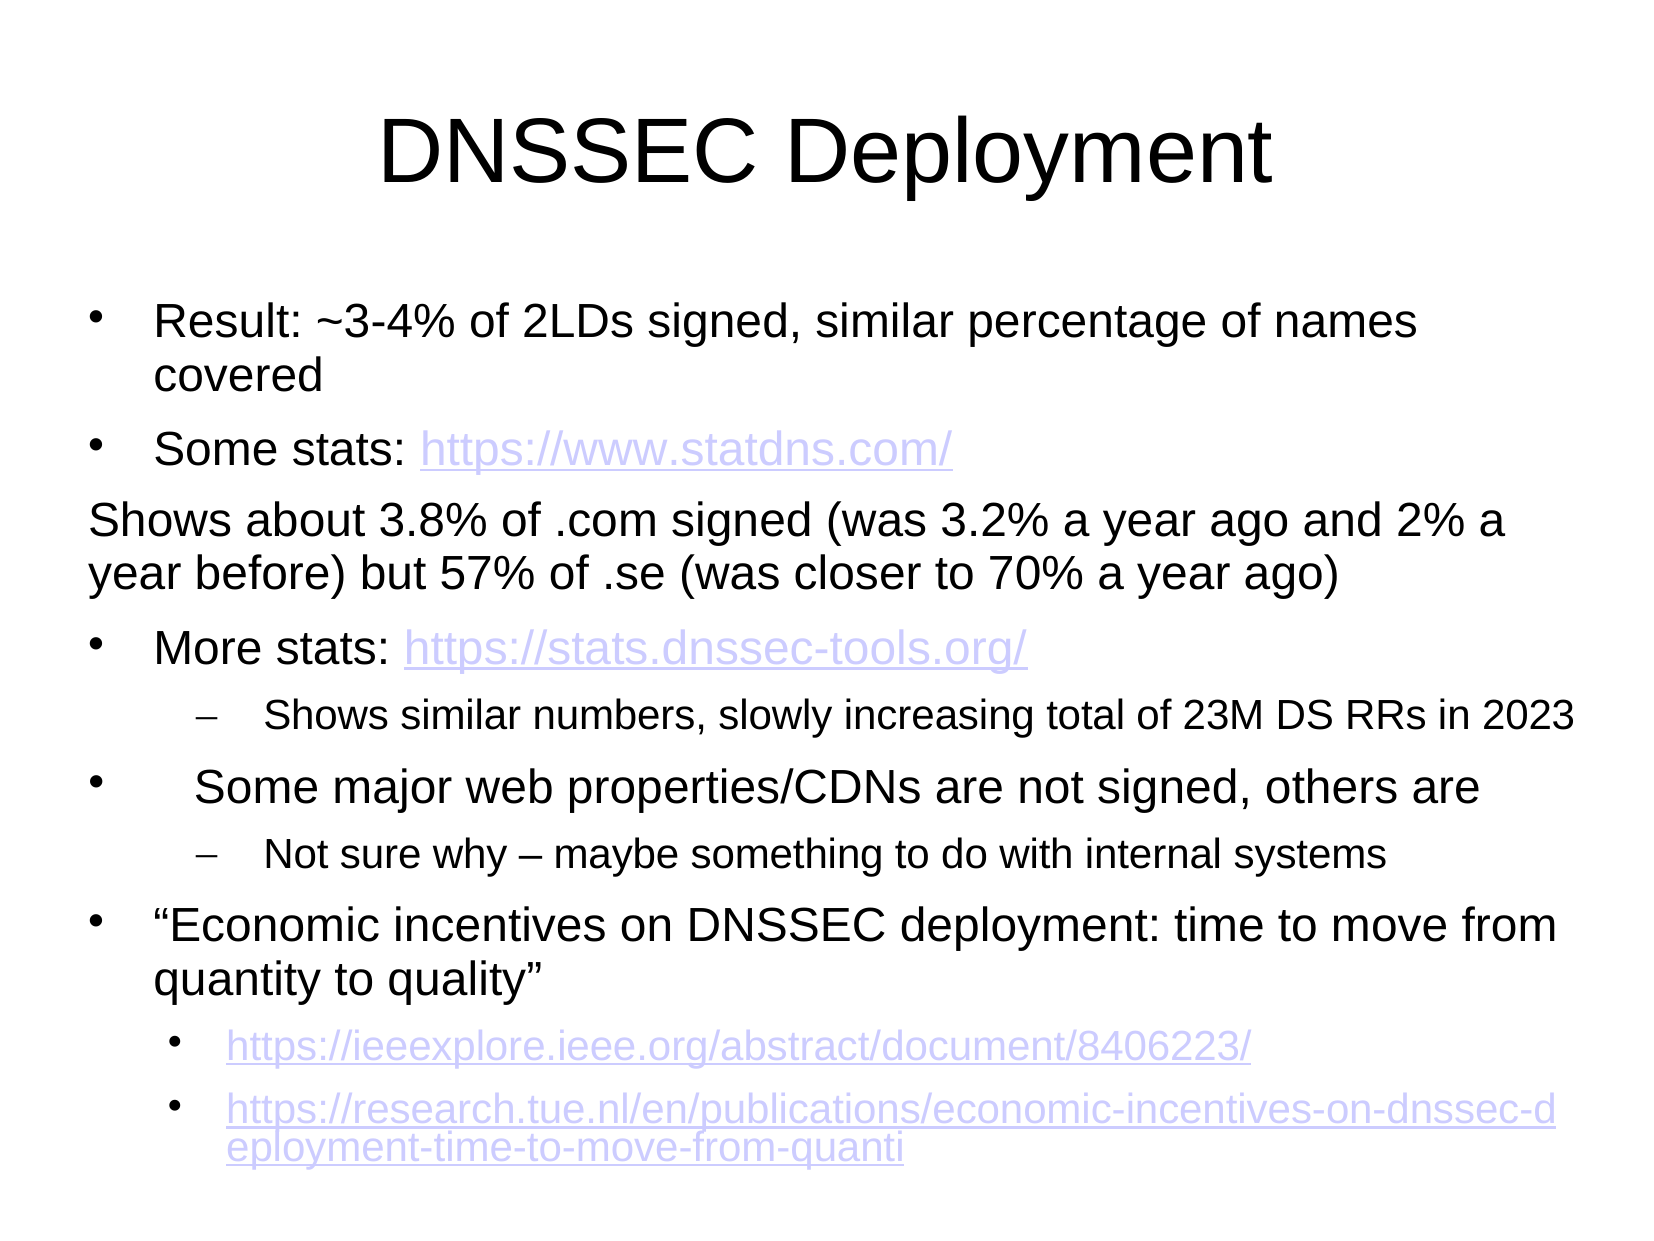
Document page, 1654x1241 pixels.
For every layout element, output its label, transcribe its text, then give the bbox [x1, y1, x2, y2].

title DNSSEC Deployment [82, 49, 1570, 256]
list Result: ~3-4% of 2LDs signed, similar percentage of names covered Some stats: https://www.statdns.com/ Shows about 3.8% of .com signed (was 3.2% a year ago and 2% a year before) but 57% of .se (was closer to 70% a year ago) More stats: https://stats.dnssec-tools.org/ Shows similar numbers, slowly increasing total of 23M DS RRs in 2023 Some major web properties/CDNs are not signed, others are Not sure why – maybe something to do with internal systems “Economic incentives on DNSSEC deployment: time to move from quantity to quality” https://ieeexplore.ieee.org/abstract/document/8406223/ https://research.tue.nl/en/publications/economic-incentives-on-dnssec-deployment-time-to-move-from-quanti [88, 290, 1575, 1152]
